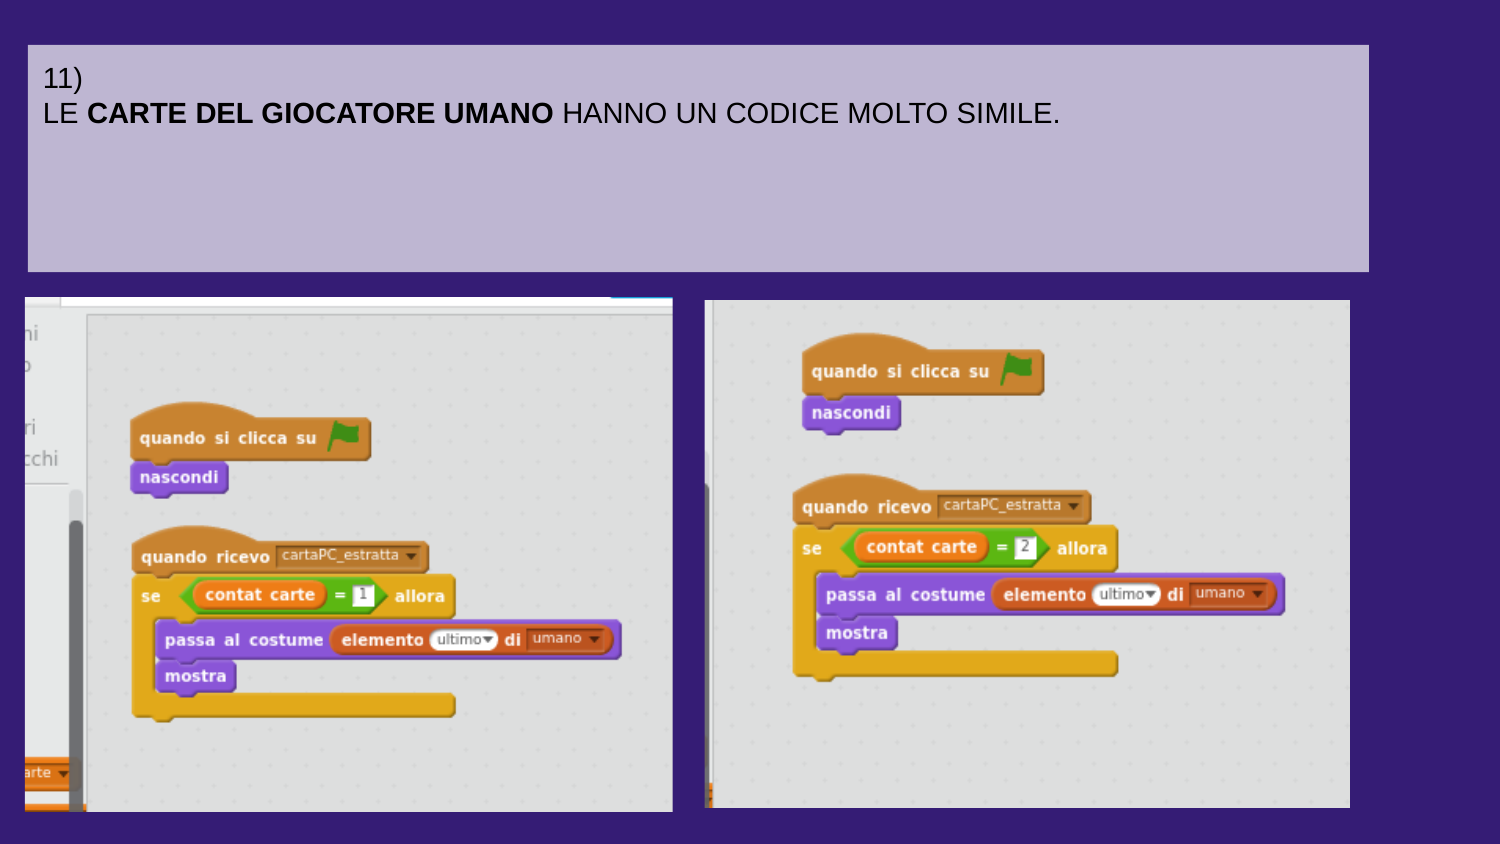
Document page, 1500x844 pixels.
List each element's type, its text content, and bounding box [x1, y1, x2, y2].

text_box 11) LE CARTE DEL GIOCATORE UMANO HANNO UN CODICE MOLTO SIMILE. [27, 44, 1369, 273]
picture [24, 297, 673, 812]
picture [704, 300, 1390, 808]
